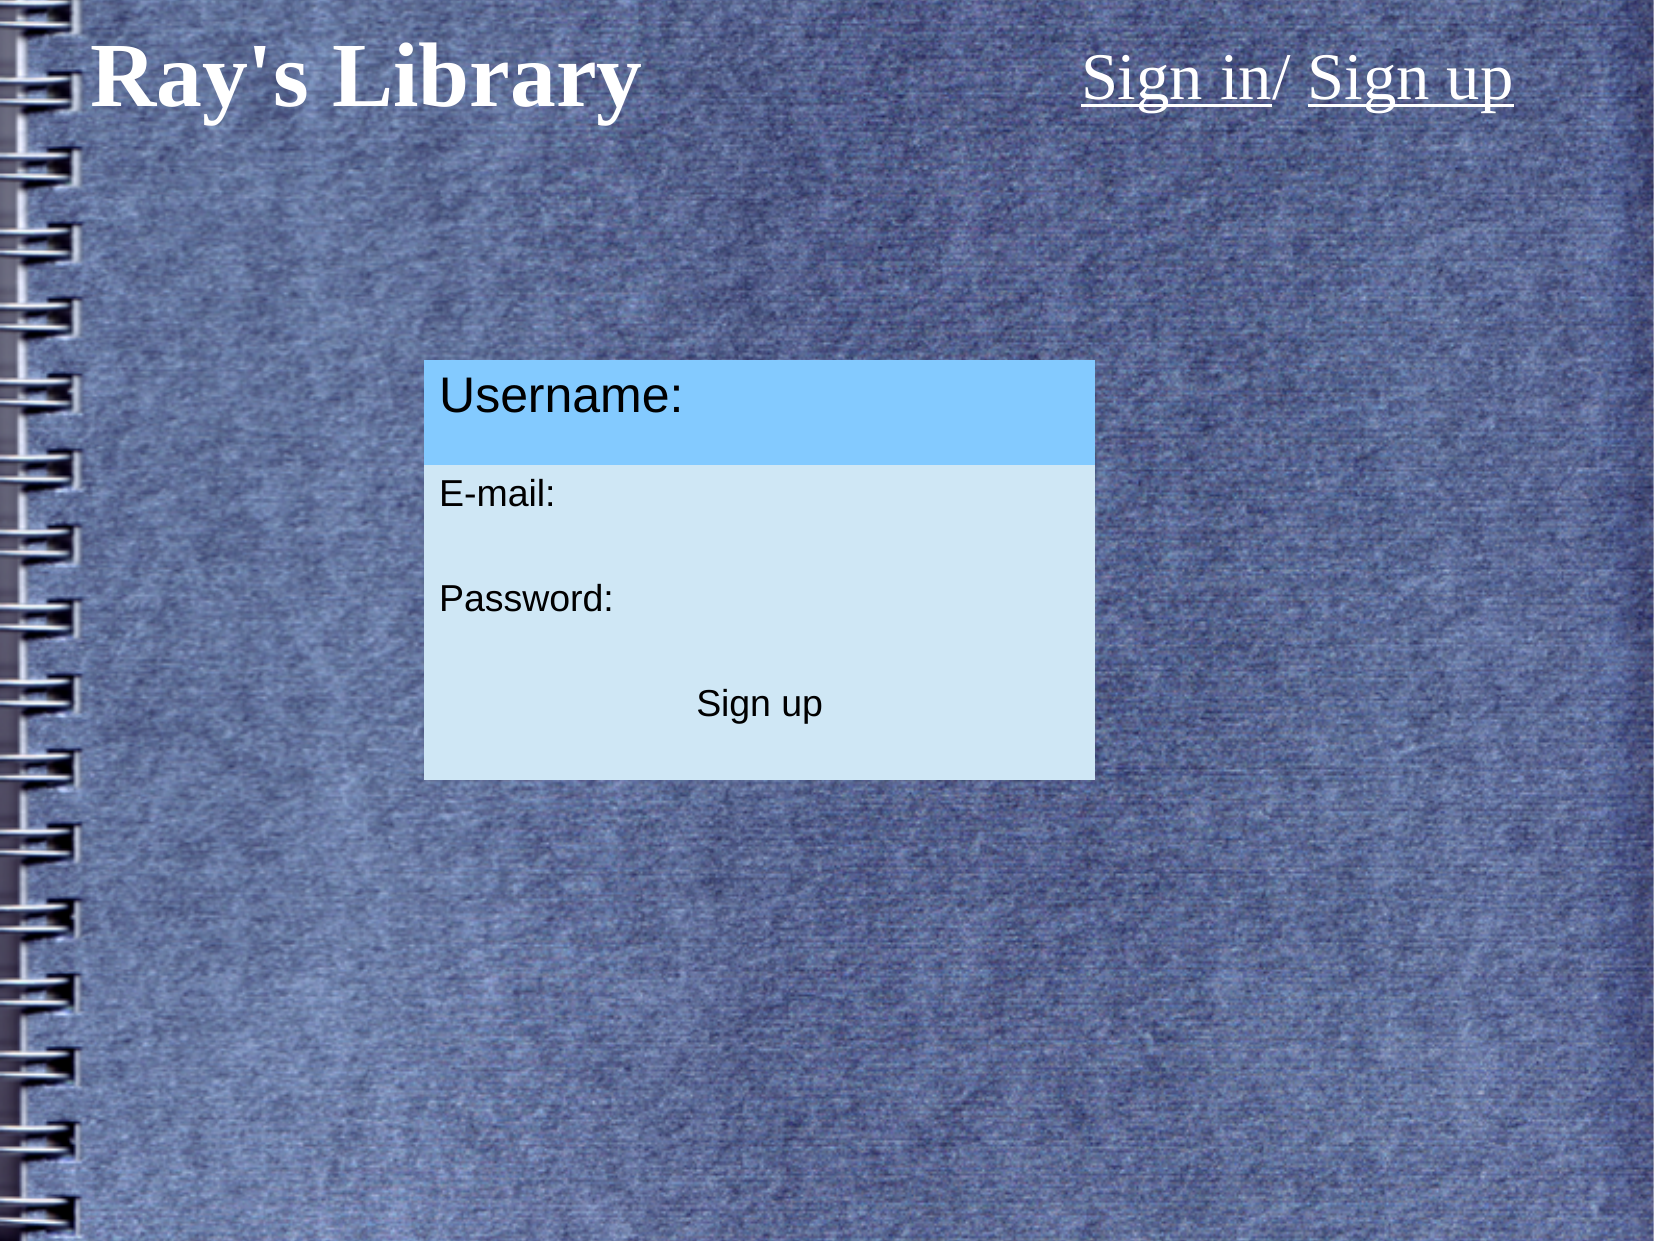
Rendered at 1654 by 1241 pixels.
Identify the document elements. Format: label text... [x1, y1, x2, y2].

table_header Username: [424, 360, 1095, 465]
table_cell Sign up [424, 675, 1095, 780]
table_cell Password: [424, 570, 1095, 675]
table_cell E-mail: [424, 465, 1095, 570]
subtitle Sign in/ Sign up [990, 20, 1606, 136]
picture [0, 0, 1654, 1241]
title Ray's Library [90, 15, 683, 137]
